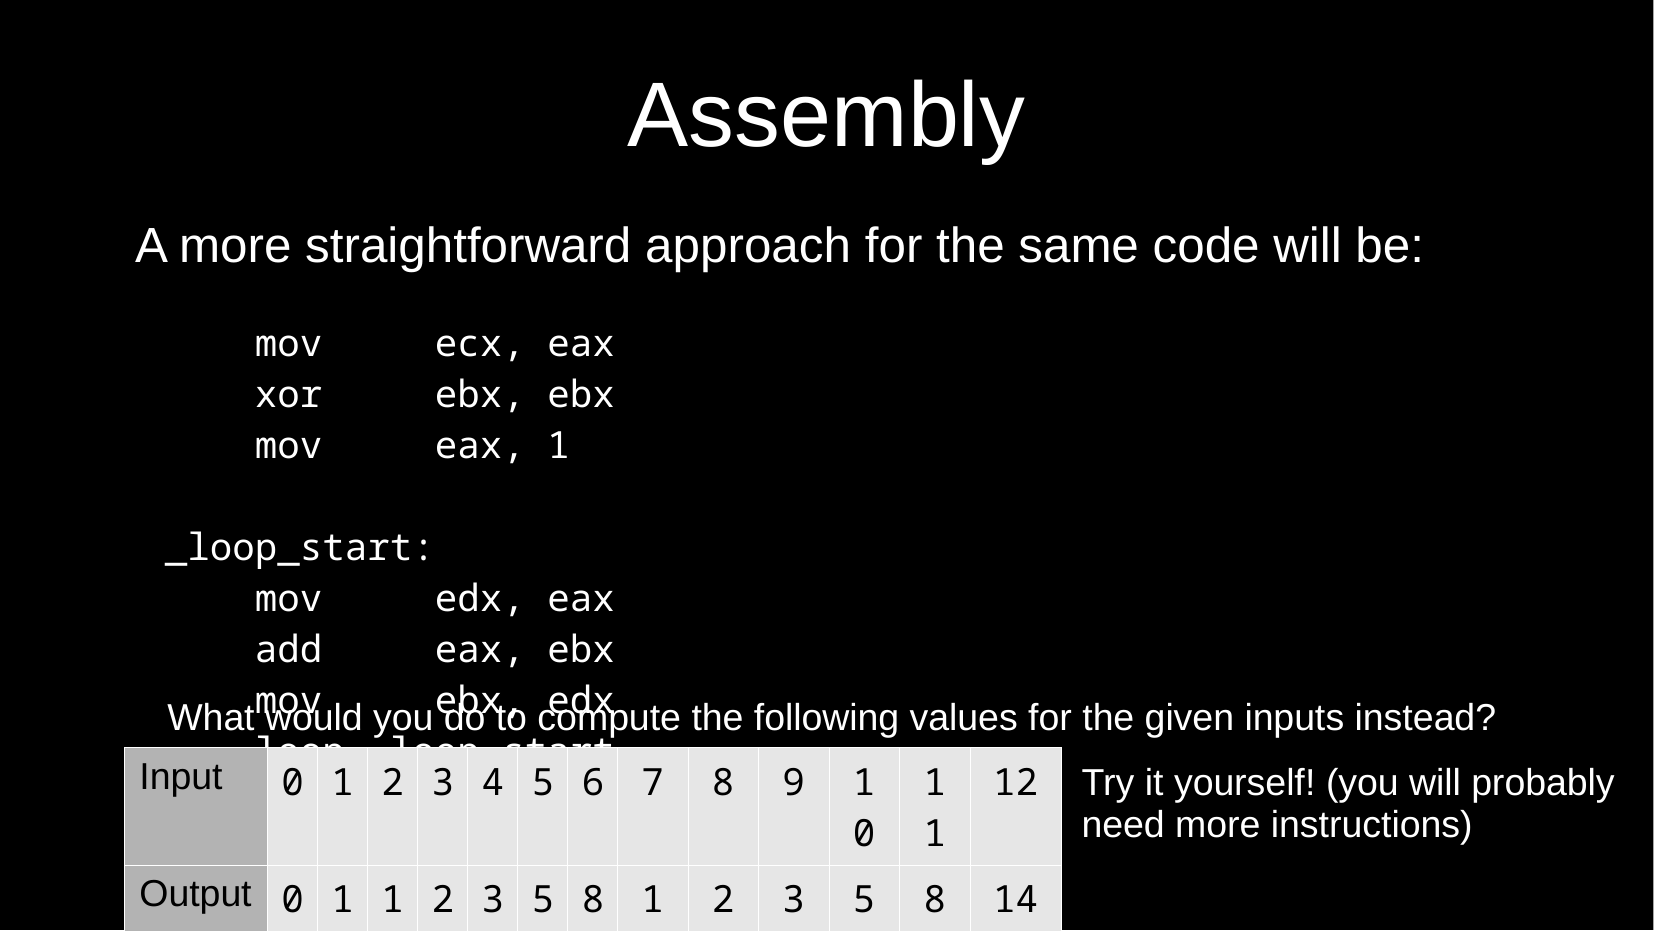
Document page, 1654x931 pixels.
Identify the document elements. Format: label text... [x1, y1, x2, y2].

table_header Input [125, 748, 267, 865]
table_header 1 [318, 748, 367, 865]
table_cell Output [125, 866, 267, 931]
table_header 4 [468, 748, 517, 865]
list A more straightforward approach for the same code will be: [82, 217, 1571, 301]
title Assembly [82, 37, 1571, 193]
table_header 9 [759, 748, 829, 865]
table_cell 3 [468, 866, 517, 931]
table_header 5 [518, 748, 567, 865]
table_cell 144 [971, 866, 1061, 931]
table_cell 0 [268, 866, 317, 931]
table_header 0 [268, 748, 317, 865]
table_header 2 [368, 748, 417, 865]
table_header 12 [971, 748, 1061, 865]
table_header 7 [618, 748, 688, 865]
table_cell 21 [689, 866, 758, 931]
table_cell 8 [568, 866, 617, 931]
table_header 10 [830, 748, 899, 865]
table_cell 34 [759, 866, 829, 931]
text_box Try it yourself! (you will probably need more instructions) [1066, 753, 1651, 895]
text_box What would you do to compute the following values for the given inputs instead? [152, 689, 1512, 747]
table_cell 13 [618, 866, 688, 931]
table_header 6 [568, 748, 617, 865]
table_cell 1 [368, 866, 417, 931]
table_header 8 [689, 748, 758, 865]
table_cell 1 [318, 866, 367, 931]
table_cell 2 [418, 866, 467, 931]
table_cell 5 [518, 866, 567, 931]
table_header 3 [418, 748, 467, 865]
table_cell 89 [900, 866, 970, 931]
table_header 11 [900, 748, 970, 865]
text_box mov ecx, eax xor ebx, ebx mov eax, 1 _loop_start: mov edx, eax add eax, ebx mov ebx, edx loop _loop_start [150, 309, 713, 662]
table_cell 55 [830, 866, 899, 931]
